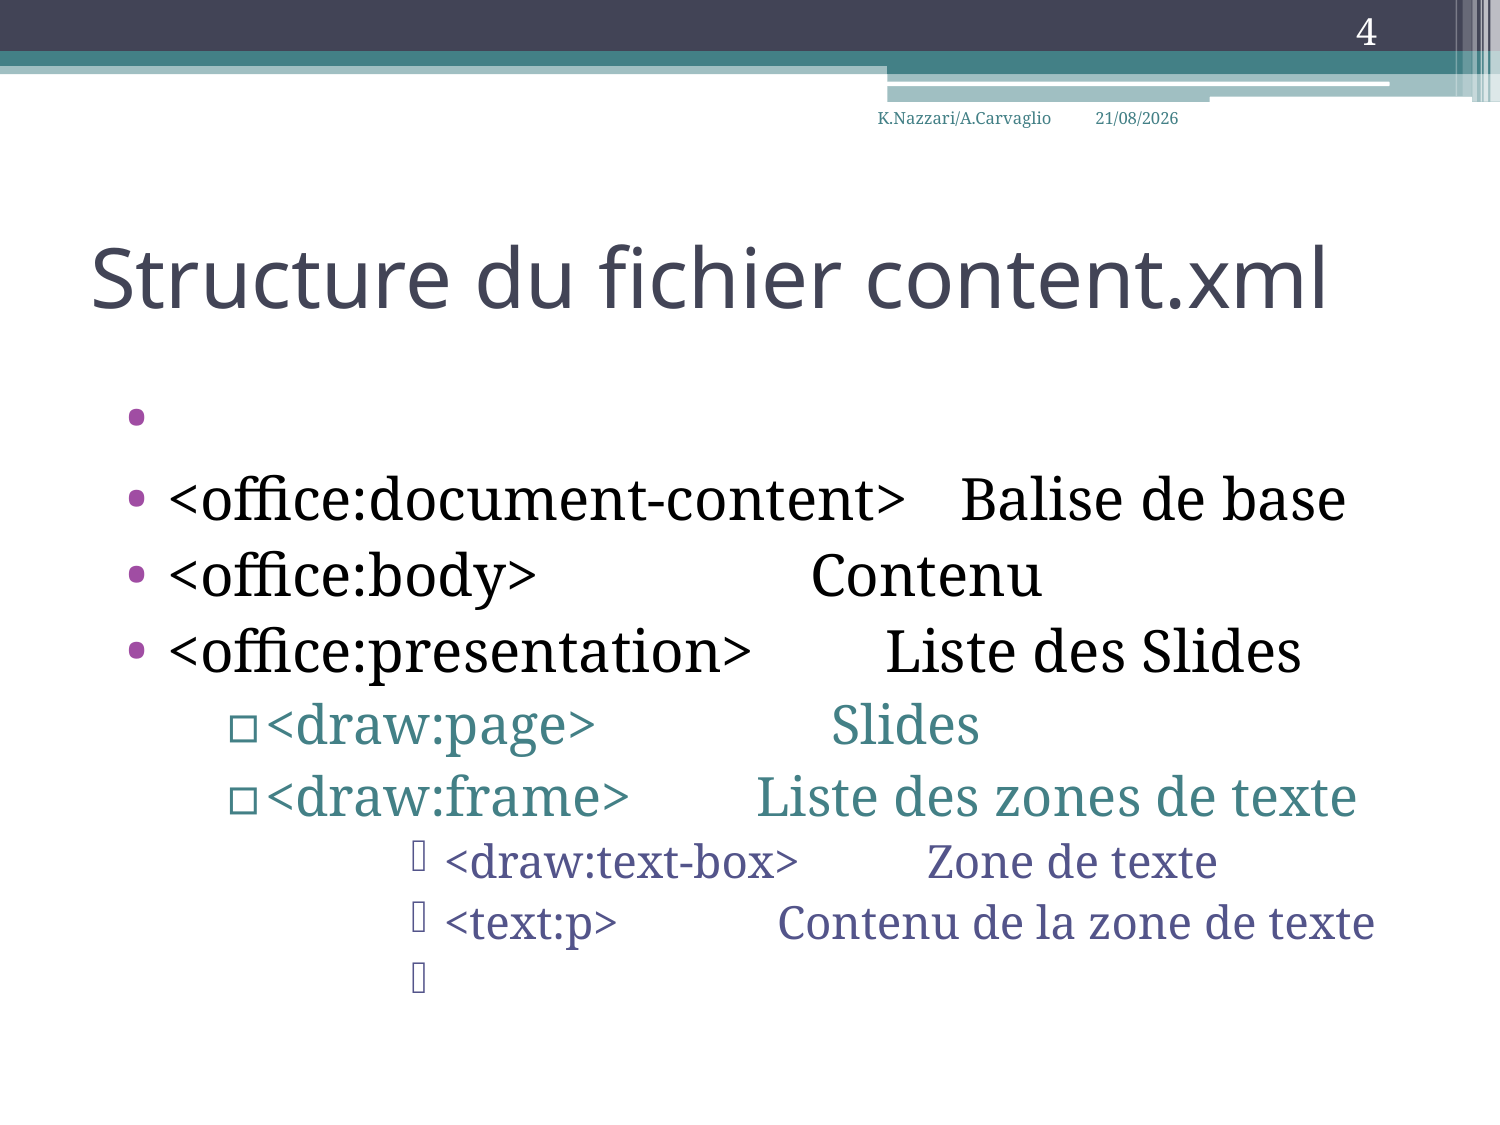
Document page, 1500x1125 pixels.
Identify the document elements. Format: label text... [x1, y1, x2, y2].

text_box 4 [1341, 0, 1467, 61]
title Structure du fichier content.xml [75, 187, 1426, 363]
text_box K.Nazzari/A.Carvaglio [862, 100, 1081, 176]
list <office:document-content> Balise de base <office:body> Contenu <office:presentation> Liste des Slides <draw:page> Slides <draw:frame> Liste des zones de texte <draw:text-box> Zone de texte <text:p> Contenu de la zone de texte [75, 368, 1426, 1079]
text_box [1081, 100, 1238, 176]
